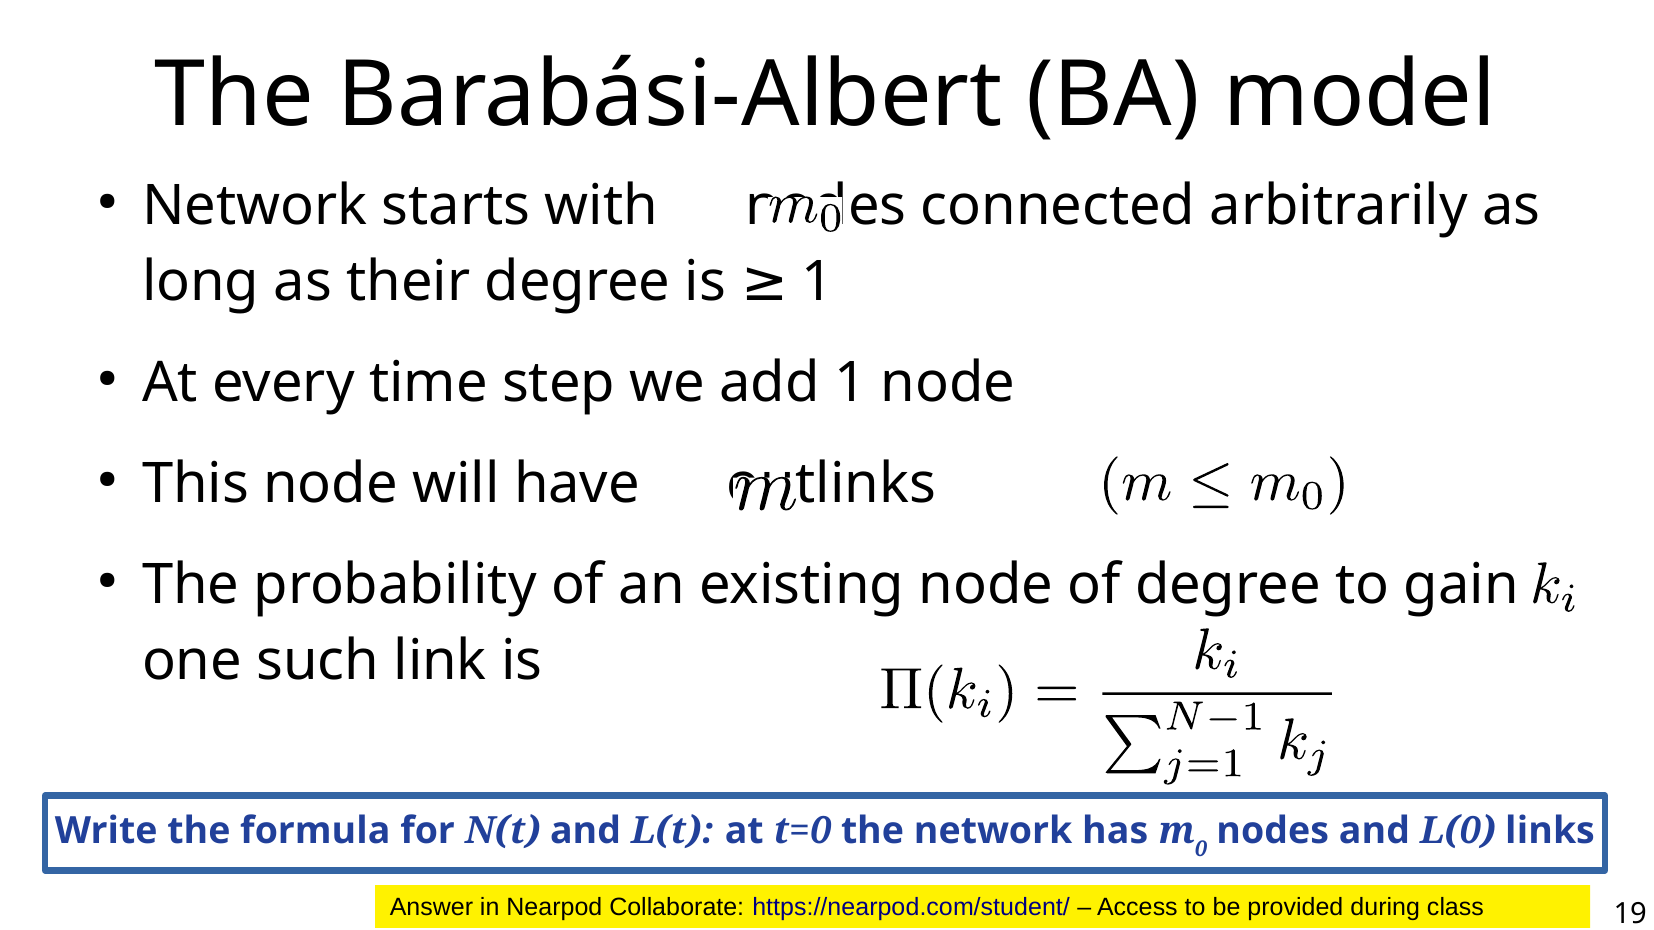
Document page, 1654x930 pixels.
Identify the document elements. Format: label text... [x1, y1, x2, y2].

list Network starts with nodes connected arbitrarily as long as their degree is ≥ 1 At every time step we add 1 node This node will have outlinks The probability of an existing node of degree to gain one such link is [82, 164, 1571, 704]
title The Barabási-Albert (BA) model [82, 0, 1571, 164]
text_box Answer in Nearpod Collaborate: https://nearpod.com/student/ – Access to be provided during class [375, 885, 1591, 928]
text_box Write the formula for N(t) and L(t): at t=0 the network has m0 nodes and L(0) links [45, 795, 1606, 871]
text_box [1530, 562, 1577, 612]
text_box [767, 196, 843, 232]
text_box [733, 476, 799, 511]
text_box [879, 628, 1332, 785]
text_box [1098, 456, 1350, 515]
